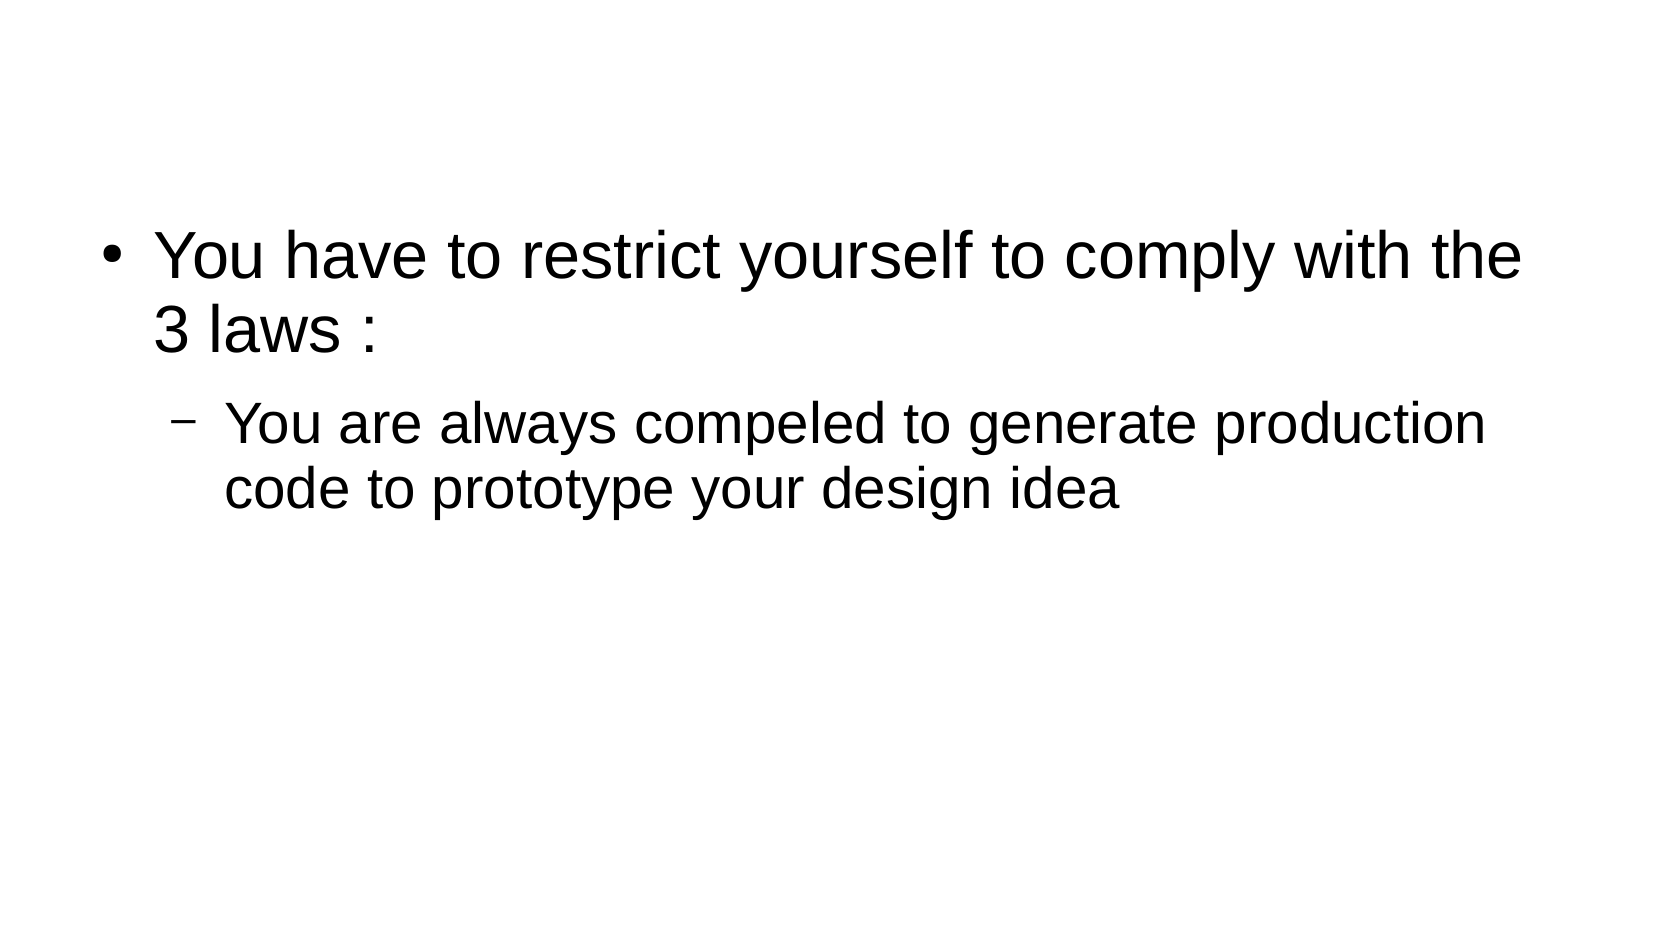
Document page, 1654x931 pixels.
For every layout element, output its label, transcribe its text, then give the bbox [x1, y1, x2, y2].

list You have to restrict yourself to comply with the 3 laws : You are always compeled to generate production code to prototype your design idea [82, 217, 1571, 758]
